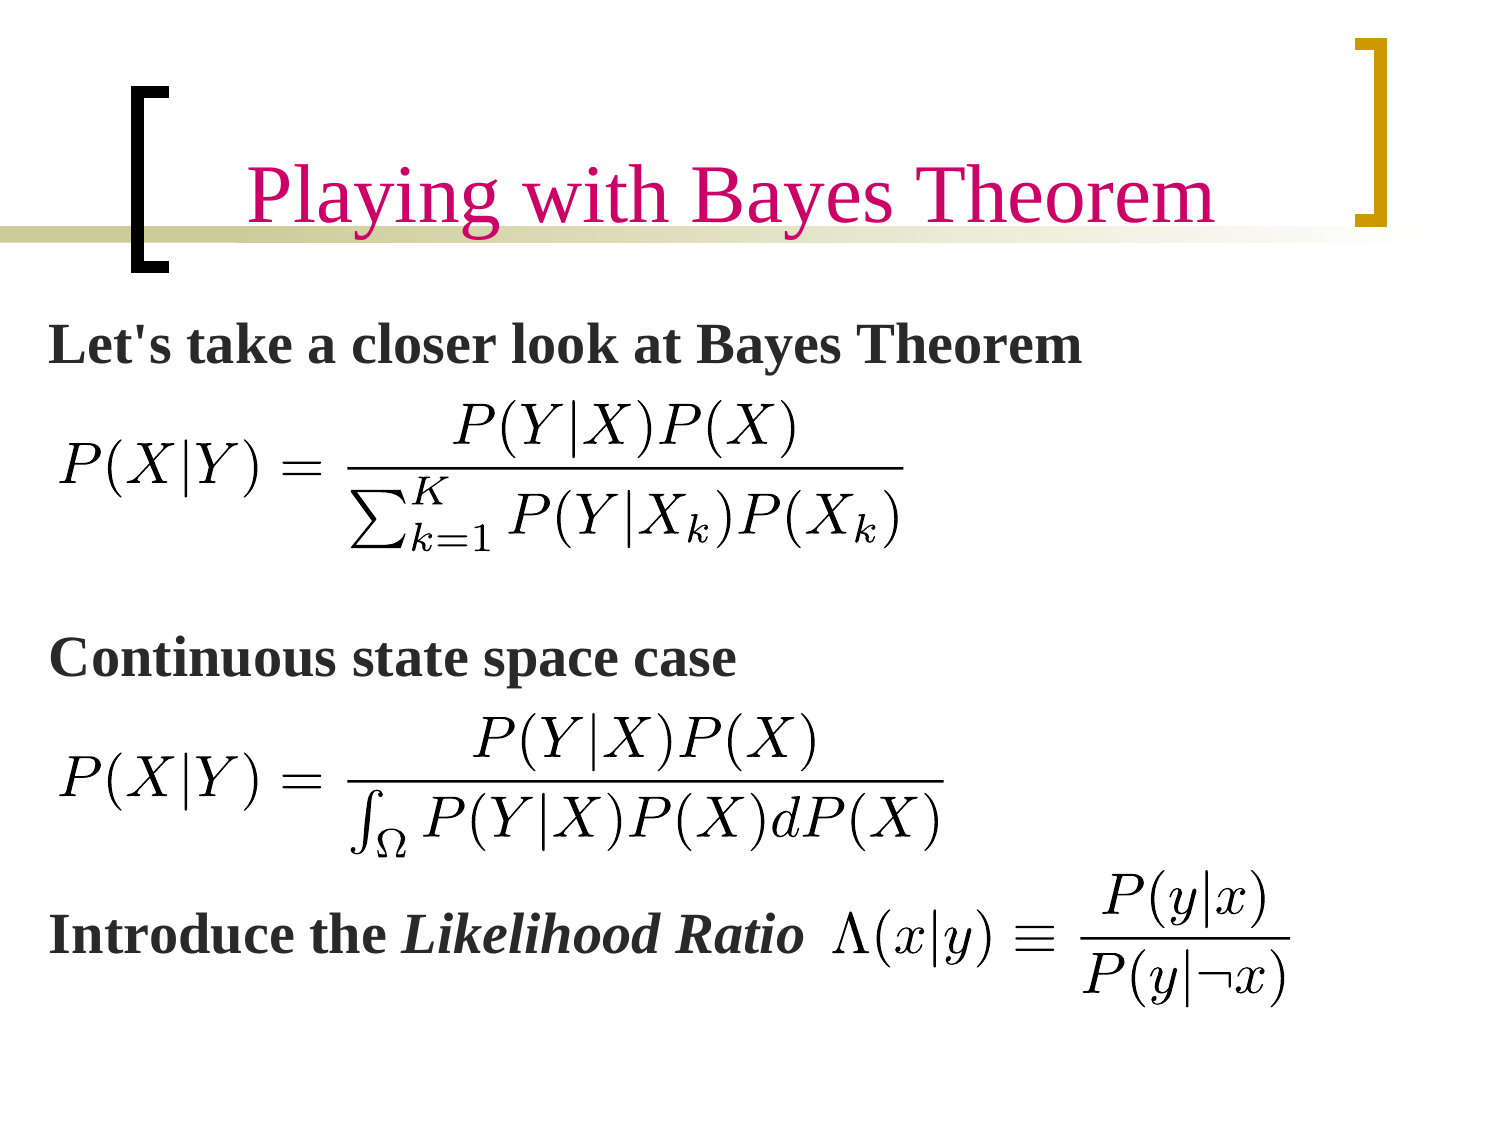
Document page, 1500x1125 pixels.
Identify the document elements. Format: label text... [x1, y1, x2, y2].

text_box Introduce the Likelihood Ratio [34, 887, 820, 973]
text_box [56, 399, 904, 552]
text_box Let's take a closer look at Bayes Theorem [34, 297, 1095, 383]
title Playing with Bayes Theorem [161, 15, 1336, 248]
text_box Continuous state space case [34, 610, 753, 696]
text_box [830, 870, 1291, 1008]
text_box [56, 713, 944, 858]
